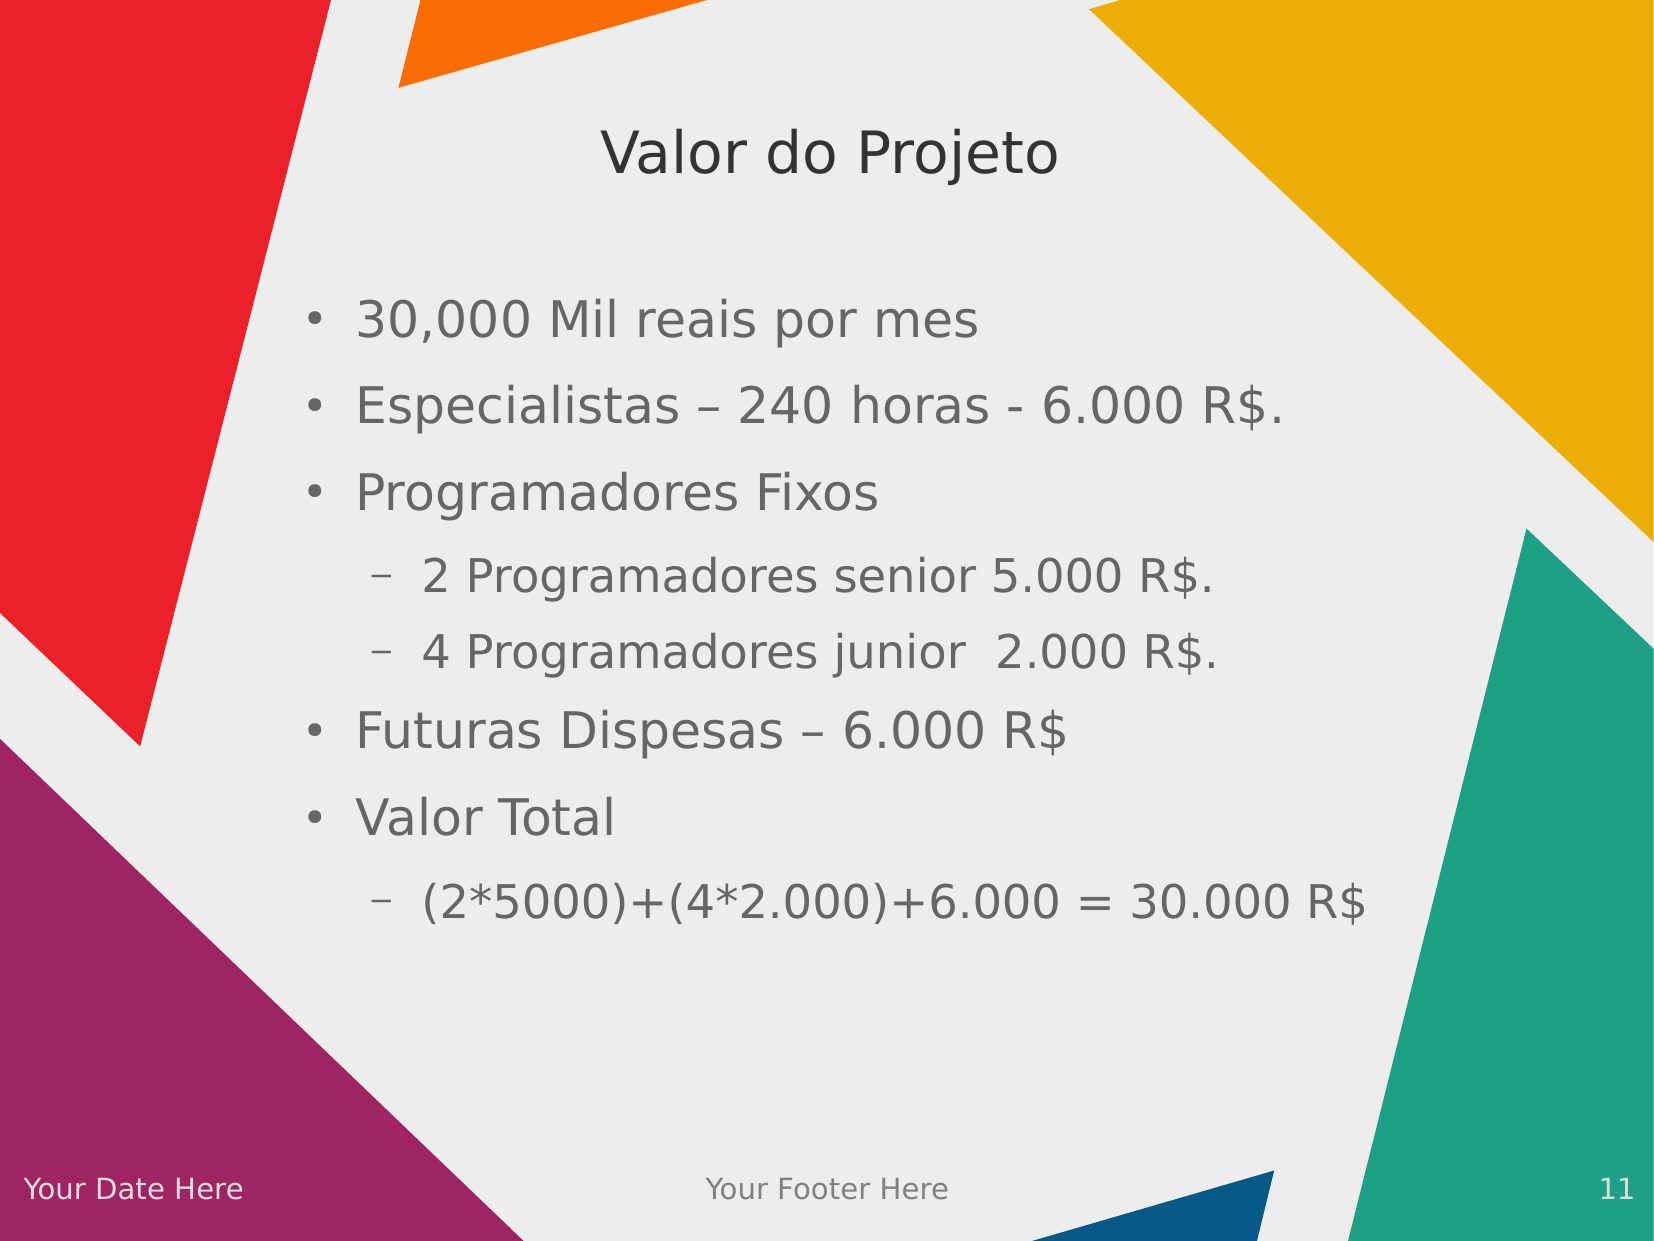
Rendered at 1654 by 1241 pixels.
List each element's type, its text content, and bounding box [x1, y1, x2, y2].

title Valor do Projeto [289, 49, 1372, 257]
list 30,000 Mil reais por mes Especialistas – 240 horas - 6.000 R$. Programadores Fixos 2 Programadores senior 5.000 R$. 4 Programadores junior 2.000 R$. Futuras Dispesas – 6.000 R$ Valor Total (2*5000)+(4*2.000)+6.000 = 30.000 R$ [289, 290, 1372, 1090]
